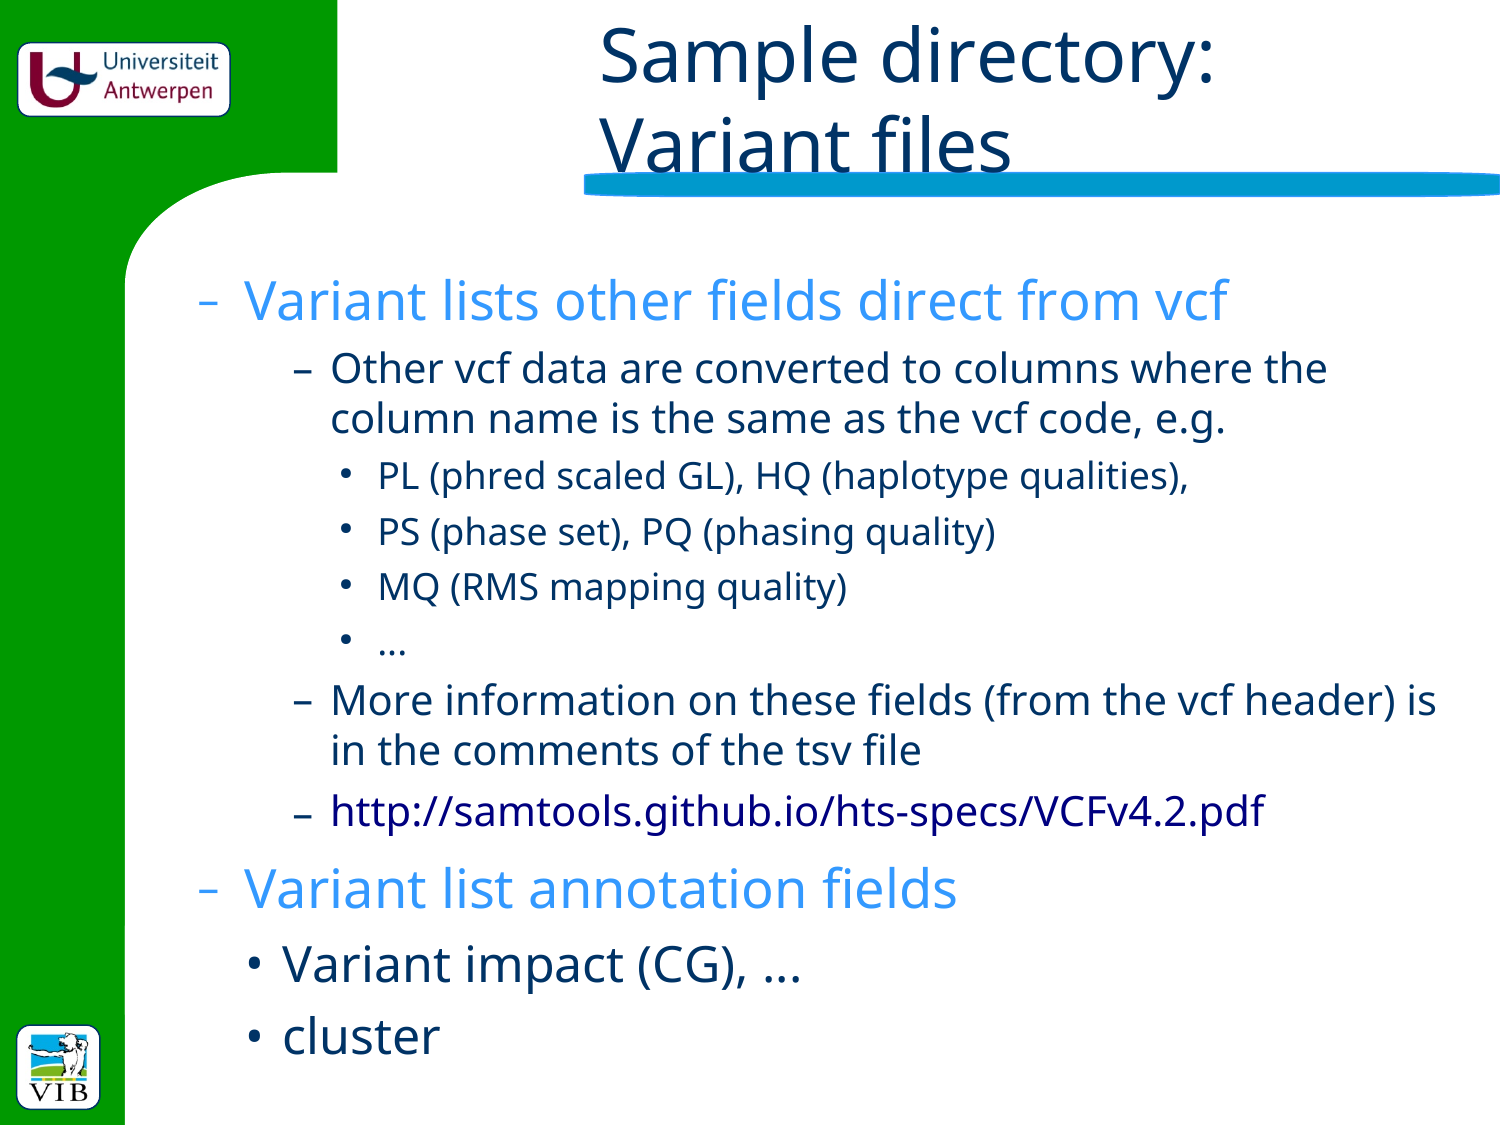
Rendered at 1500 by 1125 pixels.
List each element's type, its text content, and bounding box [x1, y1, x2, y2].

title Sample directory: Variant files [584, 0, 1500, 195]
list Variant lists other fields direct from vcf Other vcf data are converted to columns where the column name is the same as the vcf code, e.g. PL (phred scaled GL), HQ (haplotype qualities), PS (phase set), PQ (phasing quality) MQ (RMS mapping quality) ... More information on these fields (from the vcf header) is in the comments of the tsv file http://samtools.github.io/hts-specs/VCFv4.2.pdf Variant list annotation fields Variant impact (CG), ... cluster [159, 258, 1465, 1085]
picture [25, 1029, 91, 1107]
picture [25, 47, 223, 112]
